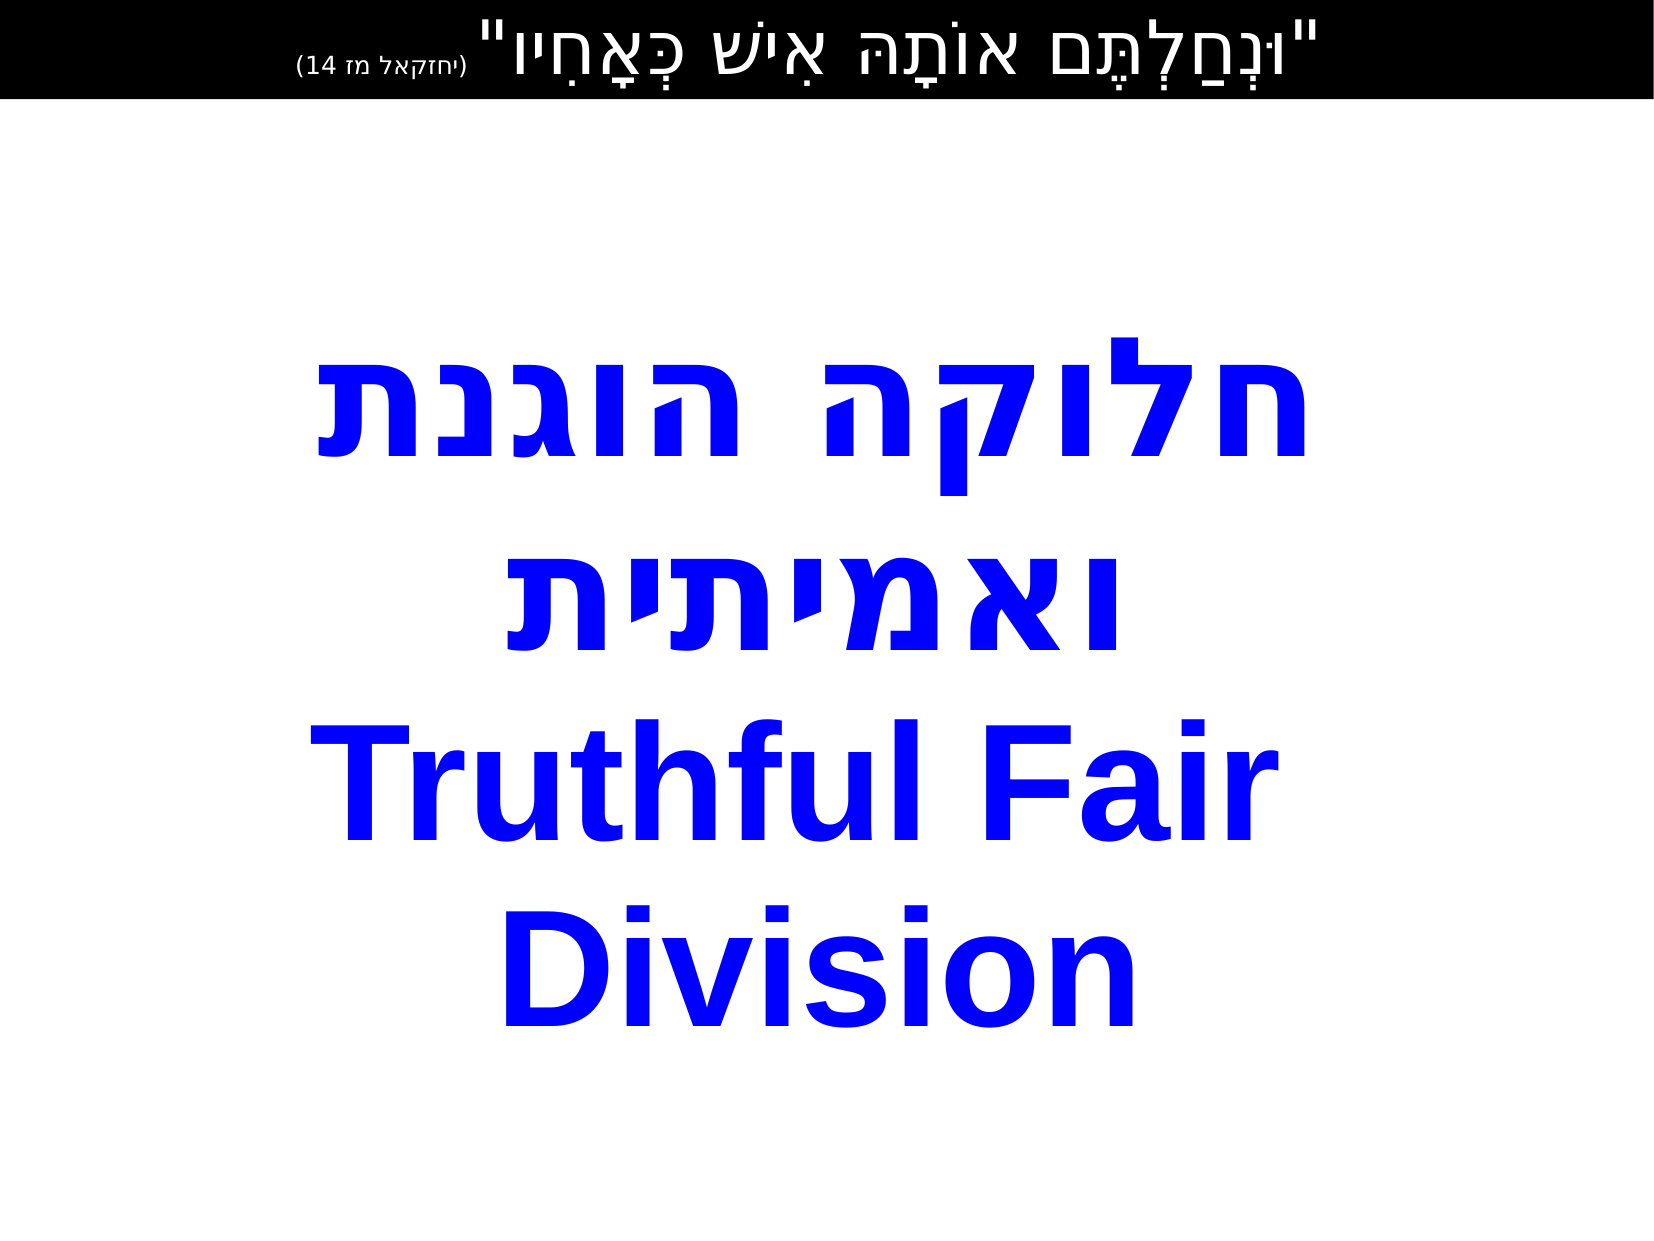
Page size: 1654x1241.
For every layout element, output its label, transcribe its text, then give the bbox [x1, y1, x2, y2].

text_box "וּנְחַלְתֶּם אוֹתָהּ אִישׁ כְּאָחִיו" (יחזקאל מז 14) [0, 0, 1654, 100]
title חלוקה הוגנת ואמיתית Truthful Fair Division אראל סגל-הלוי [0, 100, 1654, 1240]
